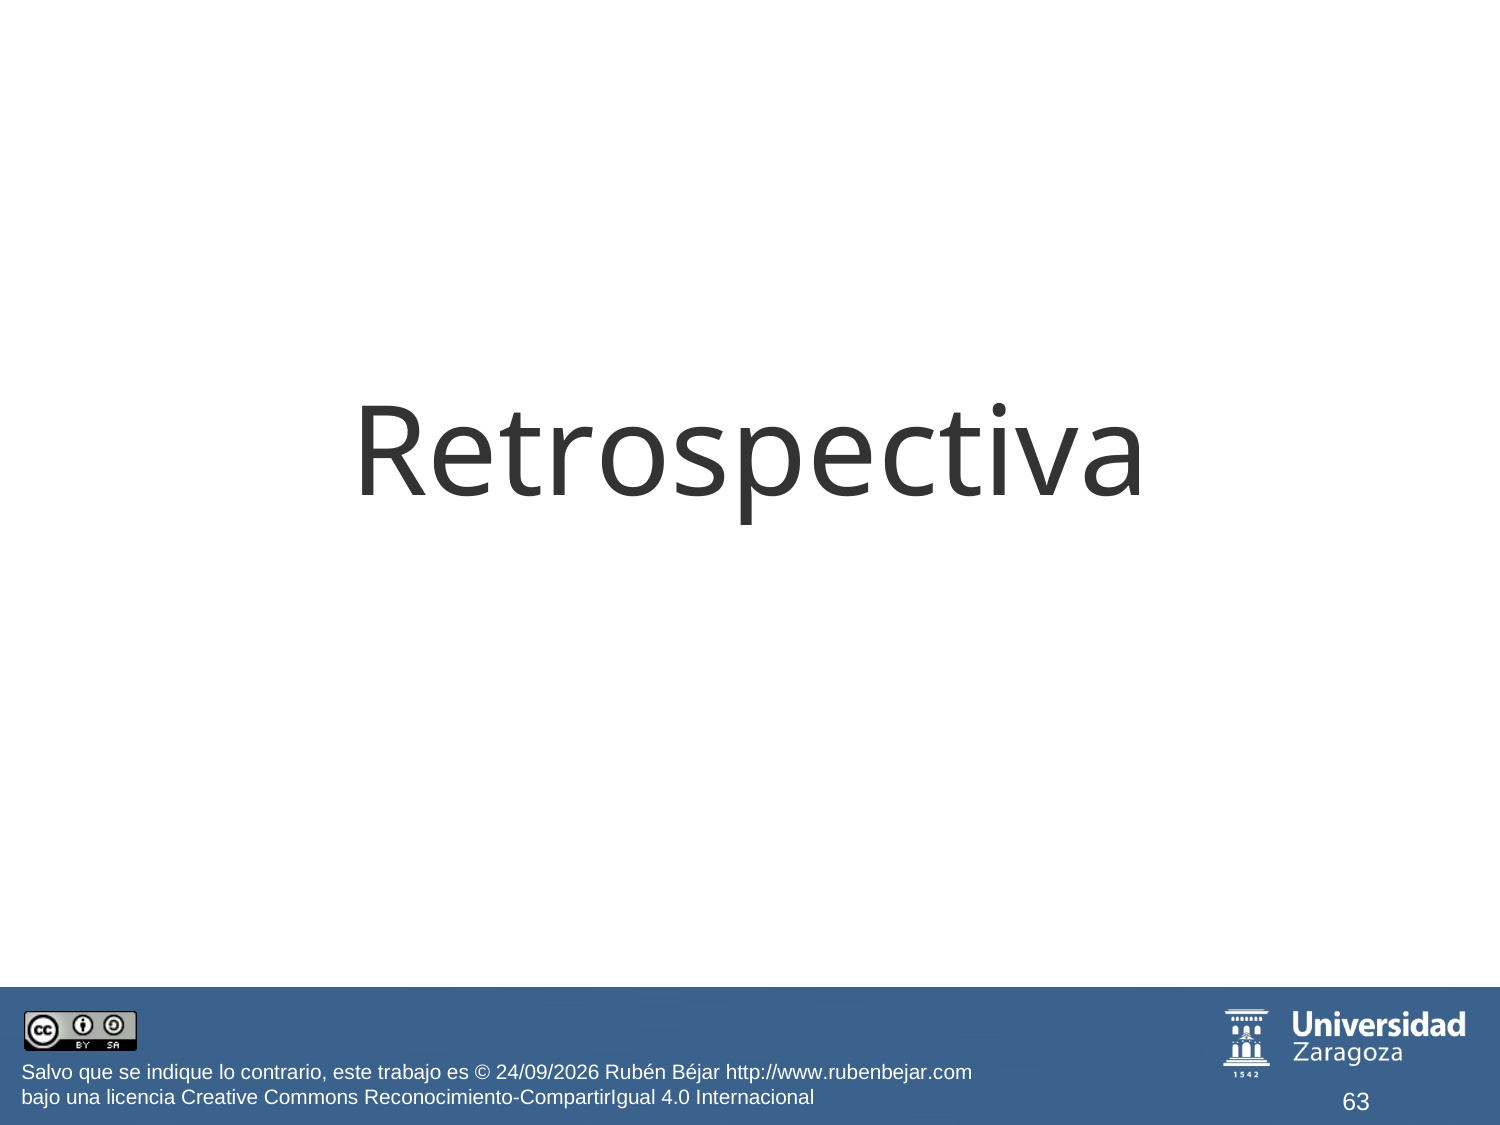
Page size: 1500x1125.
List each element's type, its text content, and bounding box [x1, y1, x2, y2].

picture [0, 987, 1500, 1125]
text_box Retrospectiva [169, 307, 1331, 585]
